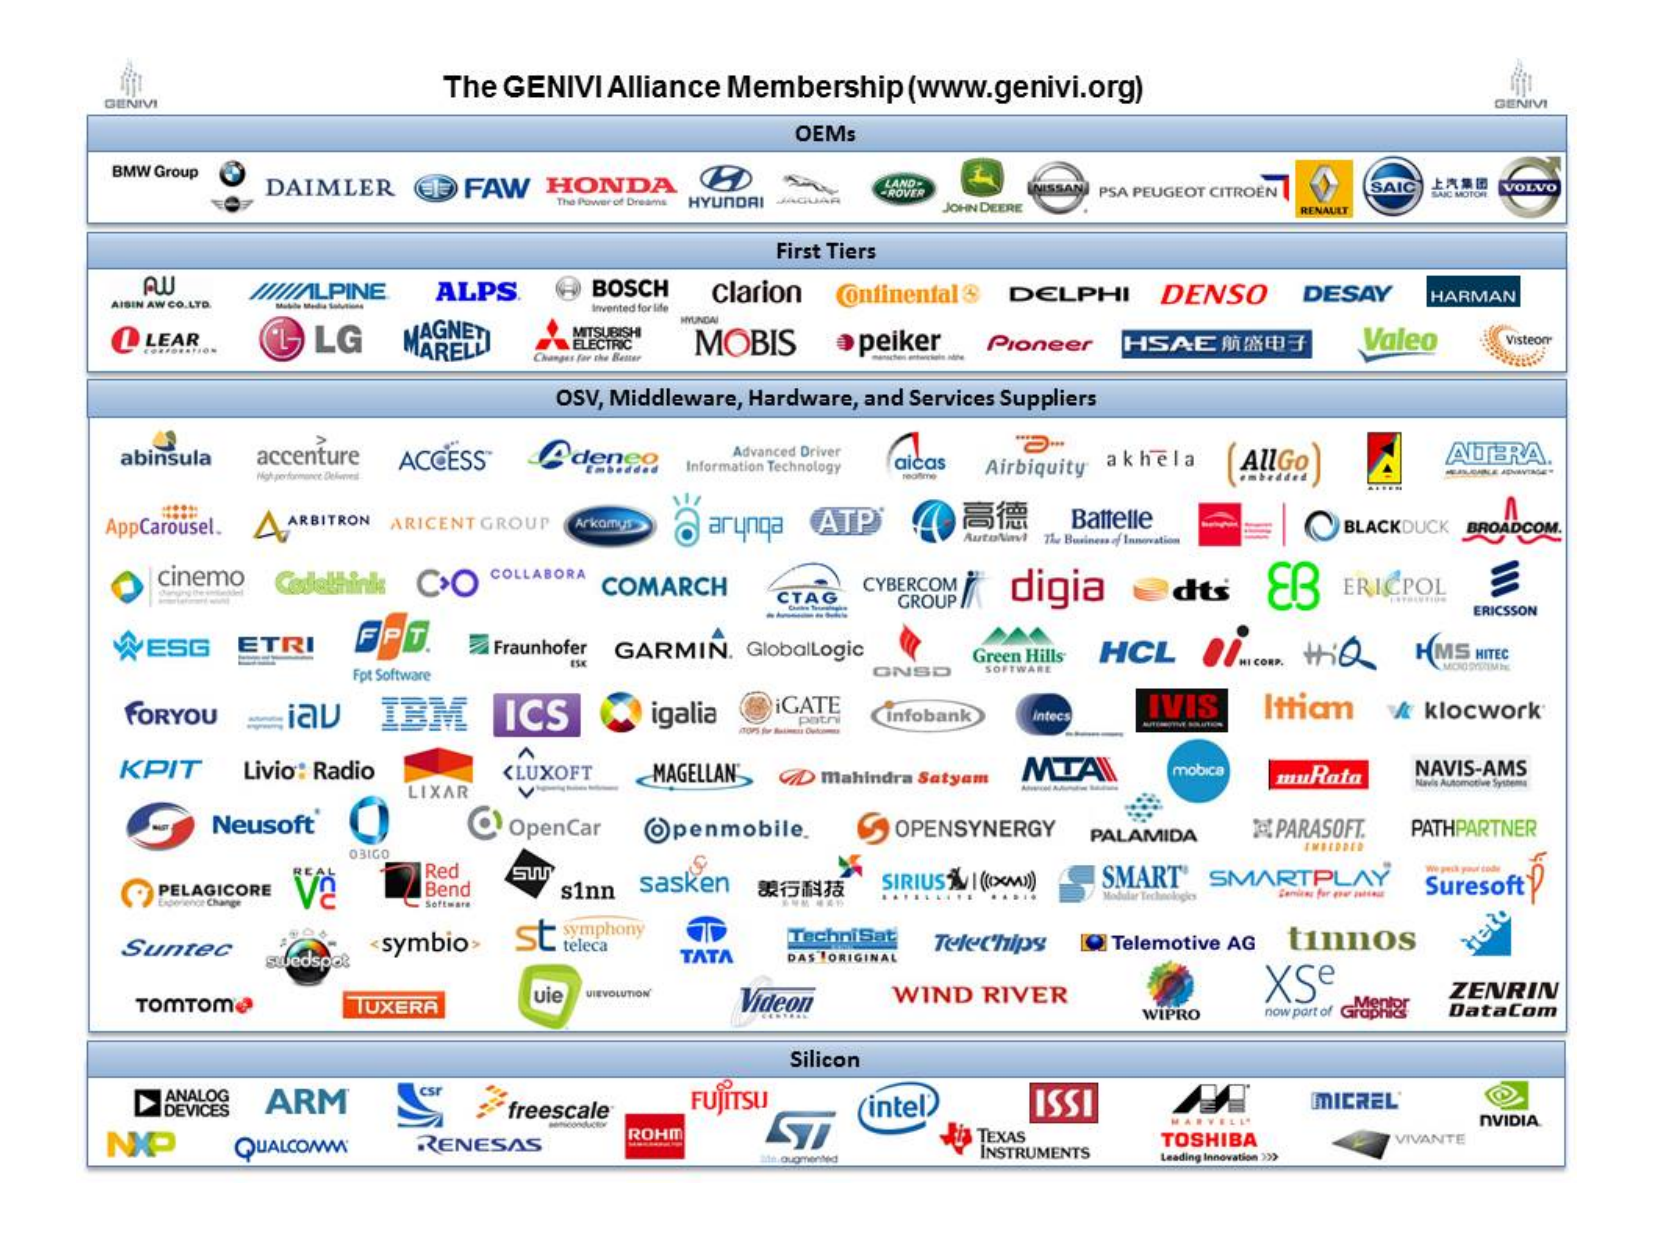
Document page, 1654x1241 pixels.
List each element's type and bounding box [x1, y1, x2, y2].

picture [76, 57, 1577, 1183]
